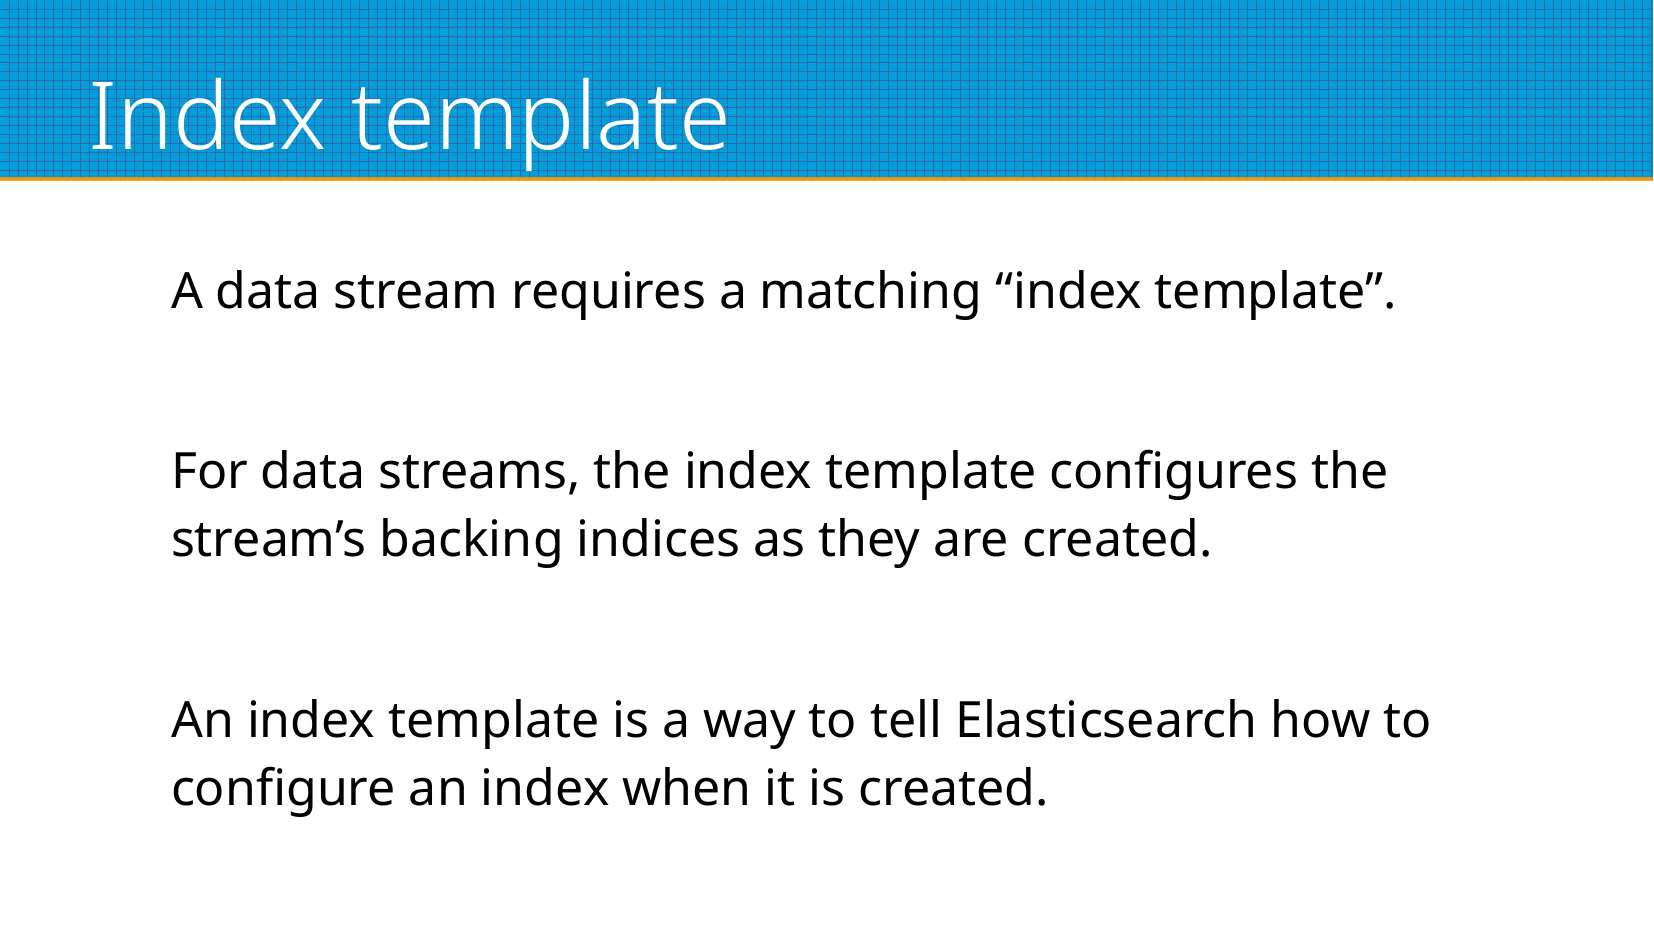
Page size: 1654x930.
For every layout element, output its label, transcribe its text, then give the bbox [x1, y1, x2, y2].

title Index template [88, 14, 1565, 178]
list A data stream requires a matching “index template”. For data streams, the index template configures the stream’s backing indices as they are created. An index template is a way to tell Elasticsearch how to configure an index when it is created. [100, 254, 1580, 837]
